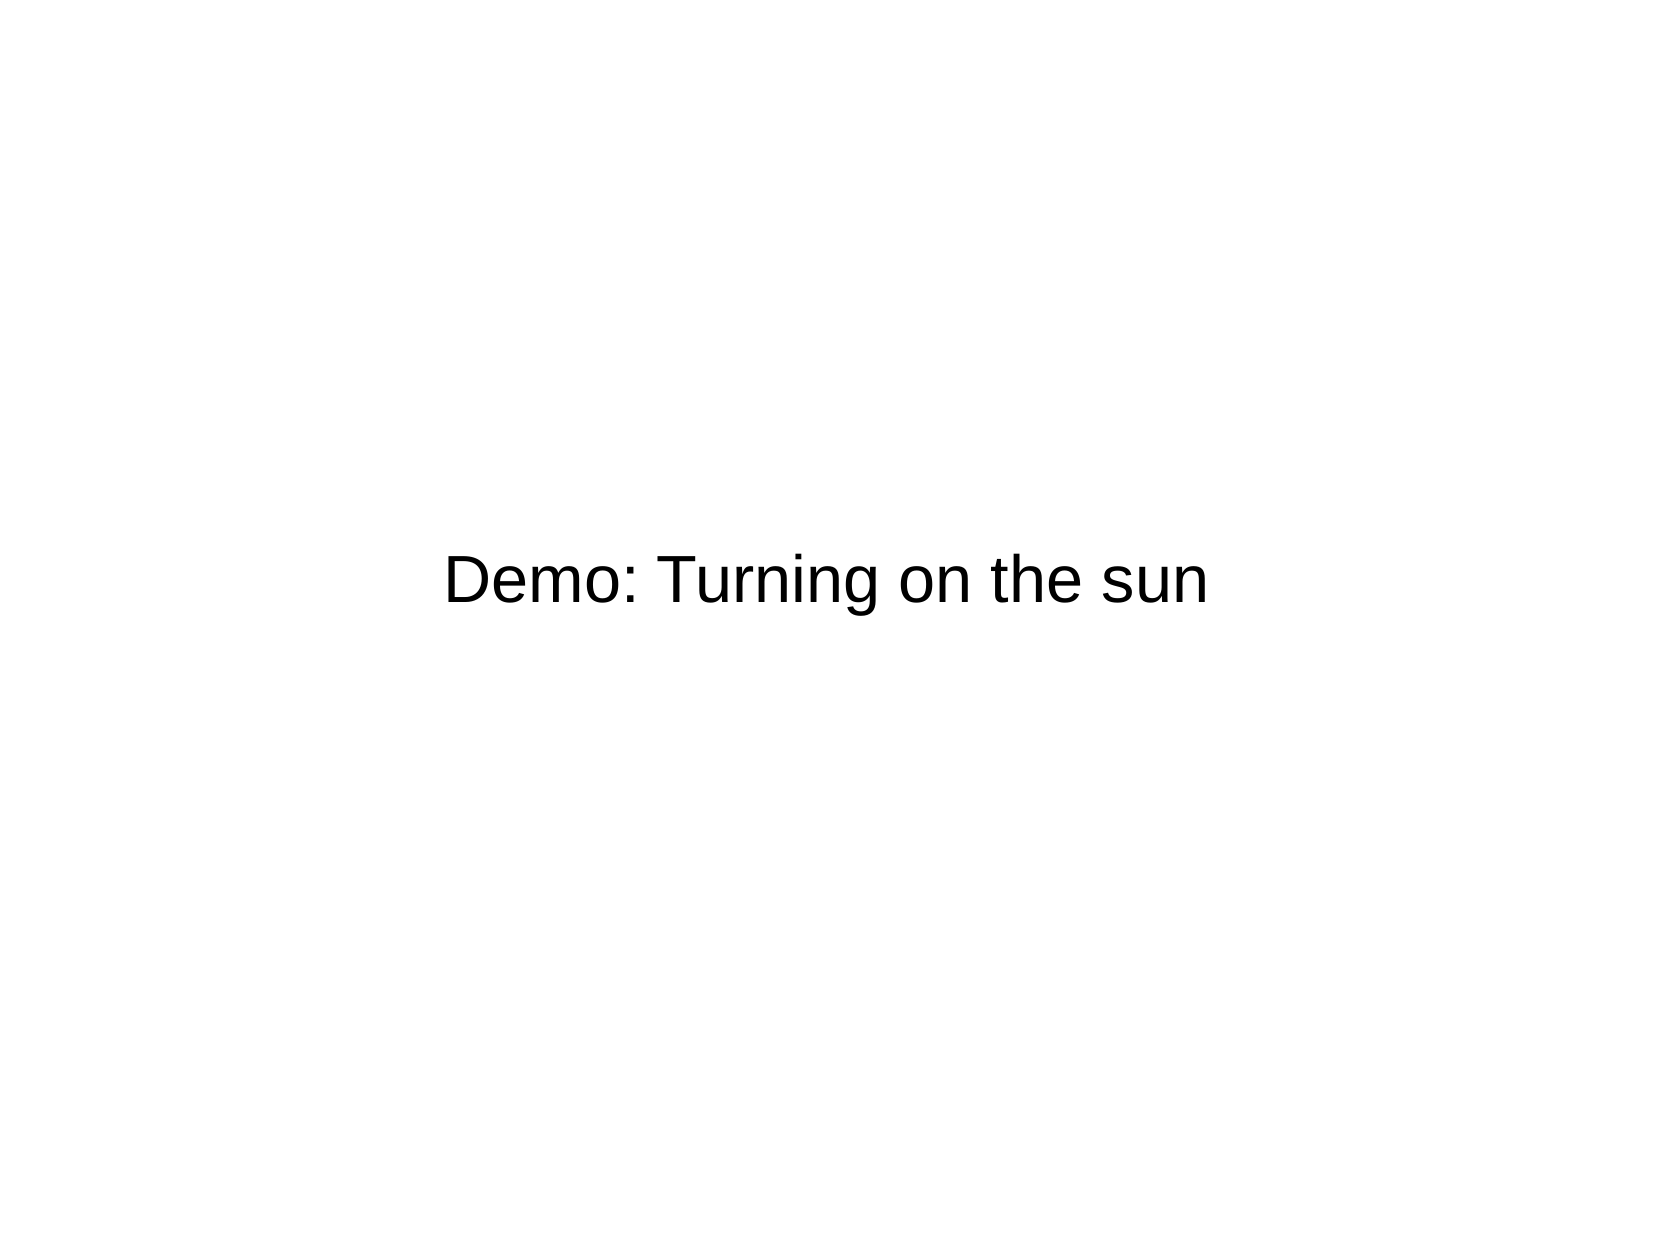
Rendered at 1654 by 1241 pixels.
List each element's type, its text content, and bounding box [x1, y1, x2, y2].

subtitle Demo: Turning on the sun [82, 49, 1571, 1109]
